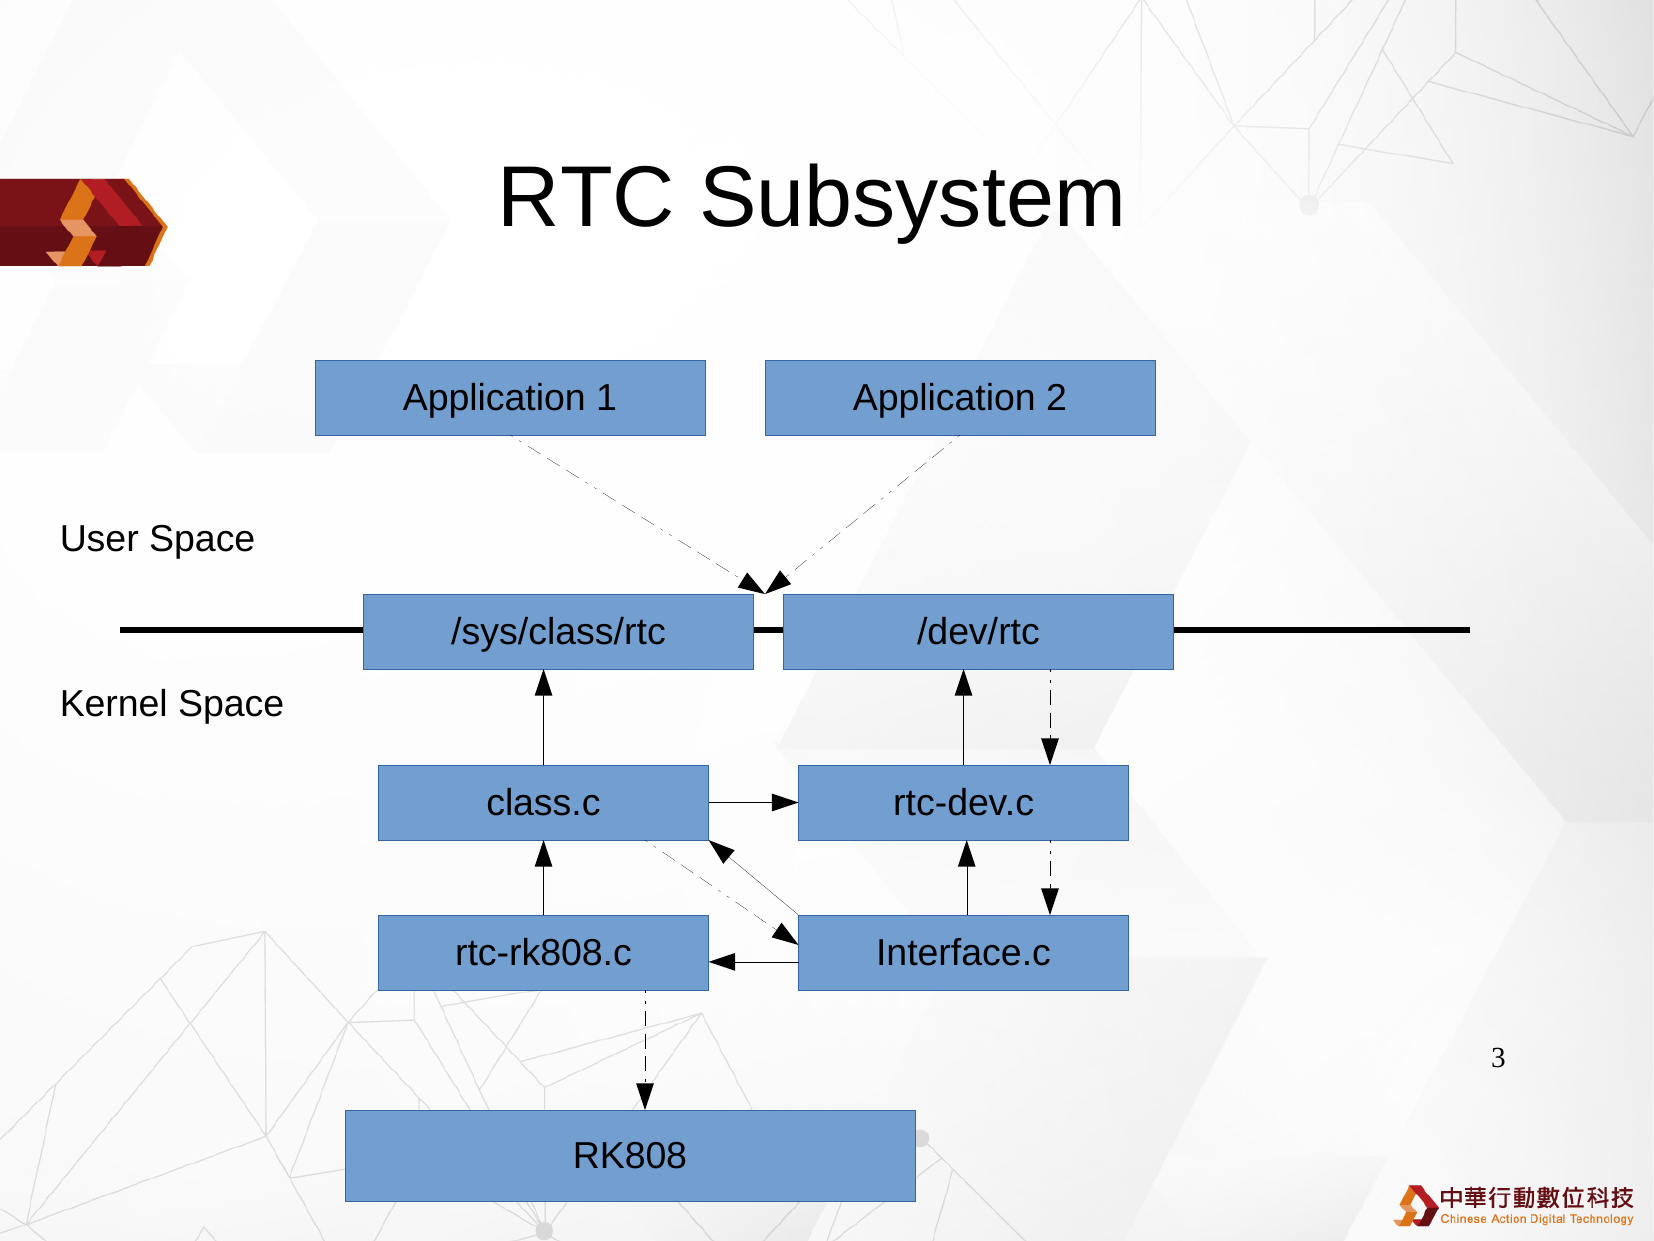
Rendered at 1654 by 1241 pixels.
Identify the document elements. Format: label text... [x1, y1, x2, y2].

text_box RK808 [345, 1110, 916, 1202]
text_box /dev/rtc [783, 594, 1174, 670]
text_box rtc-dev.c [798, 765, 1129, 841]
text_box Kernel Space [45, 675, 331, 732]
title RTC Subsystem [118, 112, 1506, 281]
text_box Interface.c [798, 915, 1129, 991]
text_box rtc-rk808.c [378, 915, 709, 991]
text_box class.c [378, 765, 709, 841]
text_box User Space [45, 510, 331, 567]
text_box Application 1 [315, 360, 706, 436]
text_box /sys/class/rtc [363, 594, 754, 670]
text_box Application 2 [765, 360, 1156, 436]
picture [0, 0, 1654, 1241]
